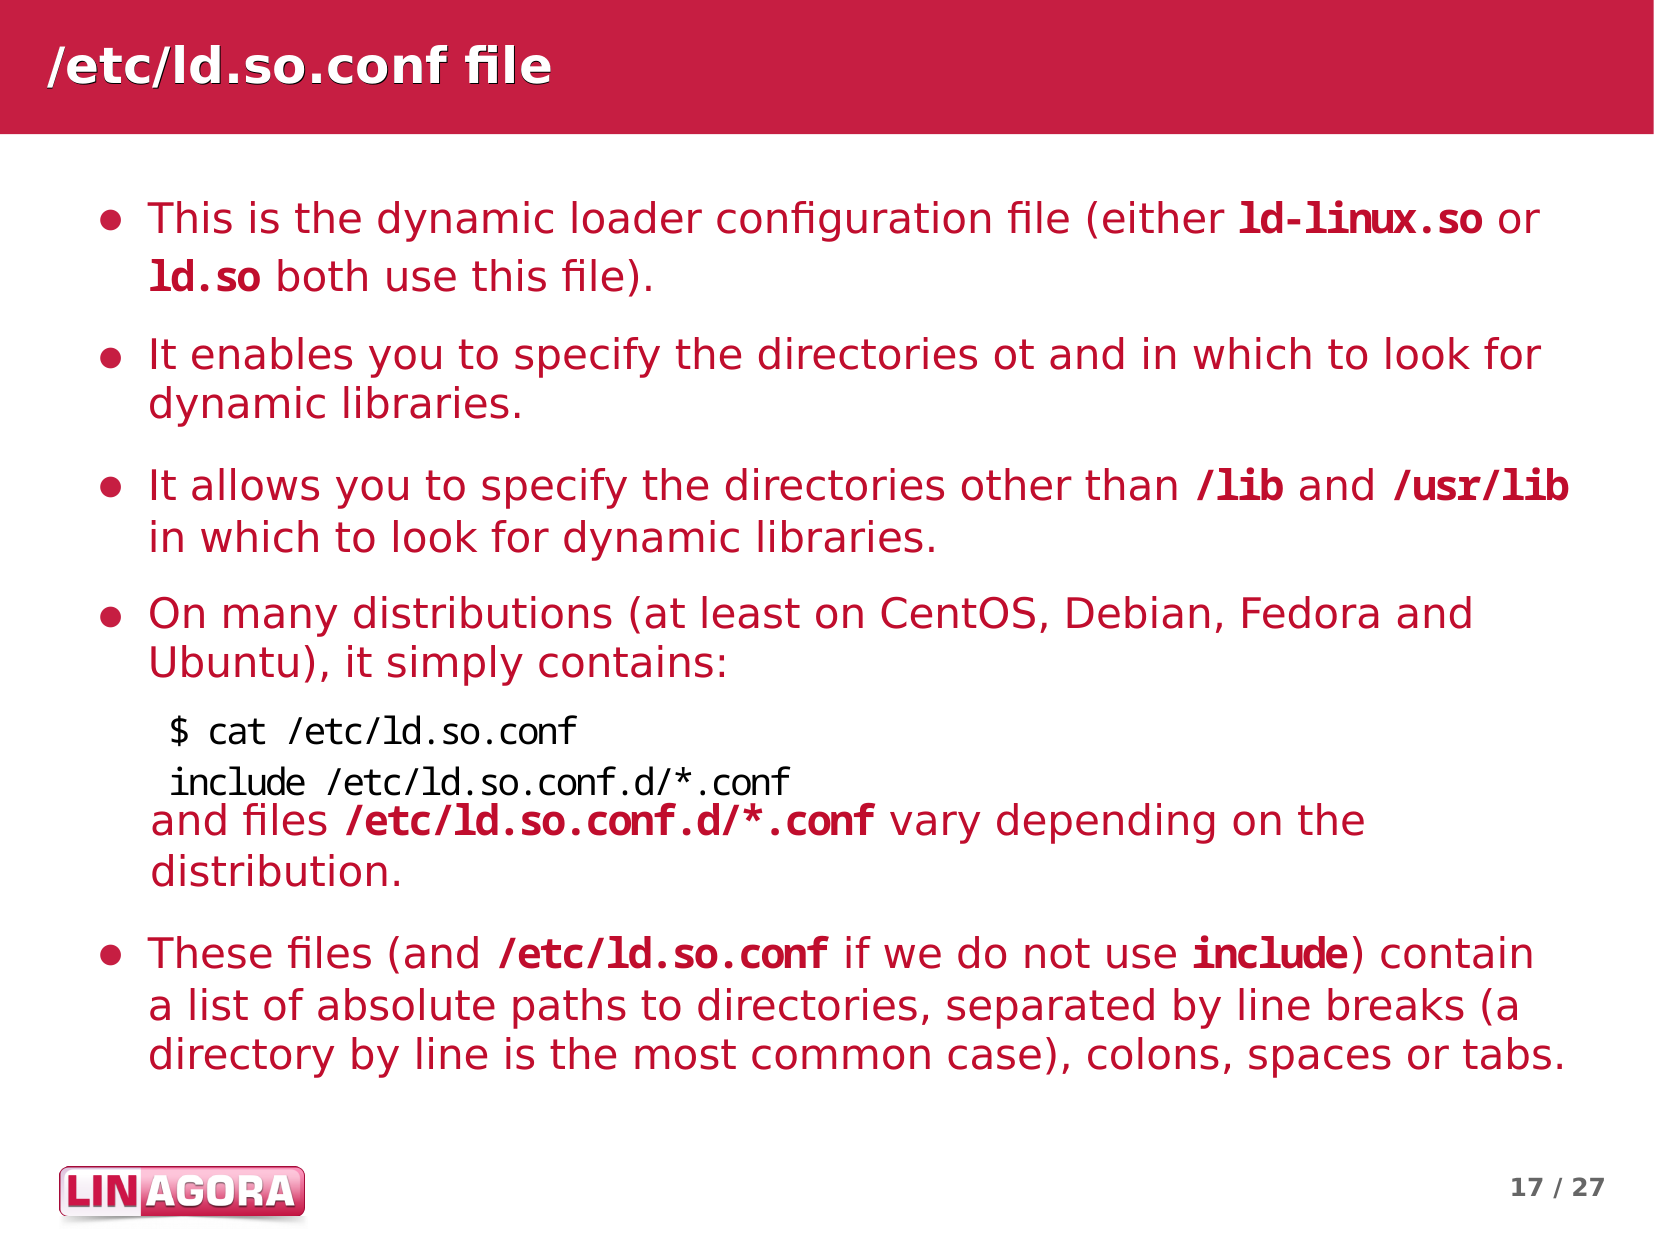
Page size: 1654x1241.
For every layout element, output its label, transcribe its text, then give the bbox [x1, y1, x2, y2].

text_box $ cat /etc/ld.so.conf include /etc/ld.so.conf.d/*.conf [153, 696, 1146, 792]
title /etc/ld.so.conf file [47, 7, 1624, 126]
list This is the dynamic loader configuration file (either ld-linux.so or ld.so both use this file). It enables you to specify the directories ot and in which to look for dynamic libraries. It allows you to specify the directories other than /lib and /usr/lib in which to look for dynamic libraries. On many distributions (at least on CentOS, Debian, Fedora and Ubuntu), it simply contains: and files /etc/ld.so.conf.d/*.conf vary depending on the distribution. These files (and /etc/ld.so.conf if we do not use include) contain a list of absolute paths to directories, separated by line breaks (a directory by line is the most common case), colons, spaces or tabs. [82, 188, 1571, 1134]
picture [59, 1166, 308, 1229]
